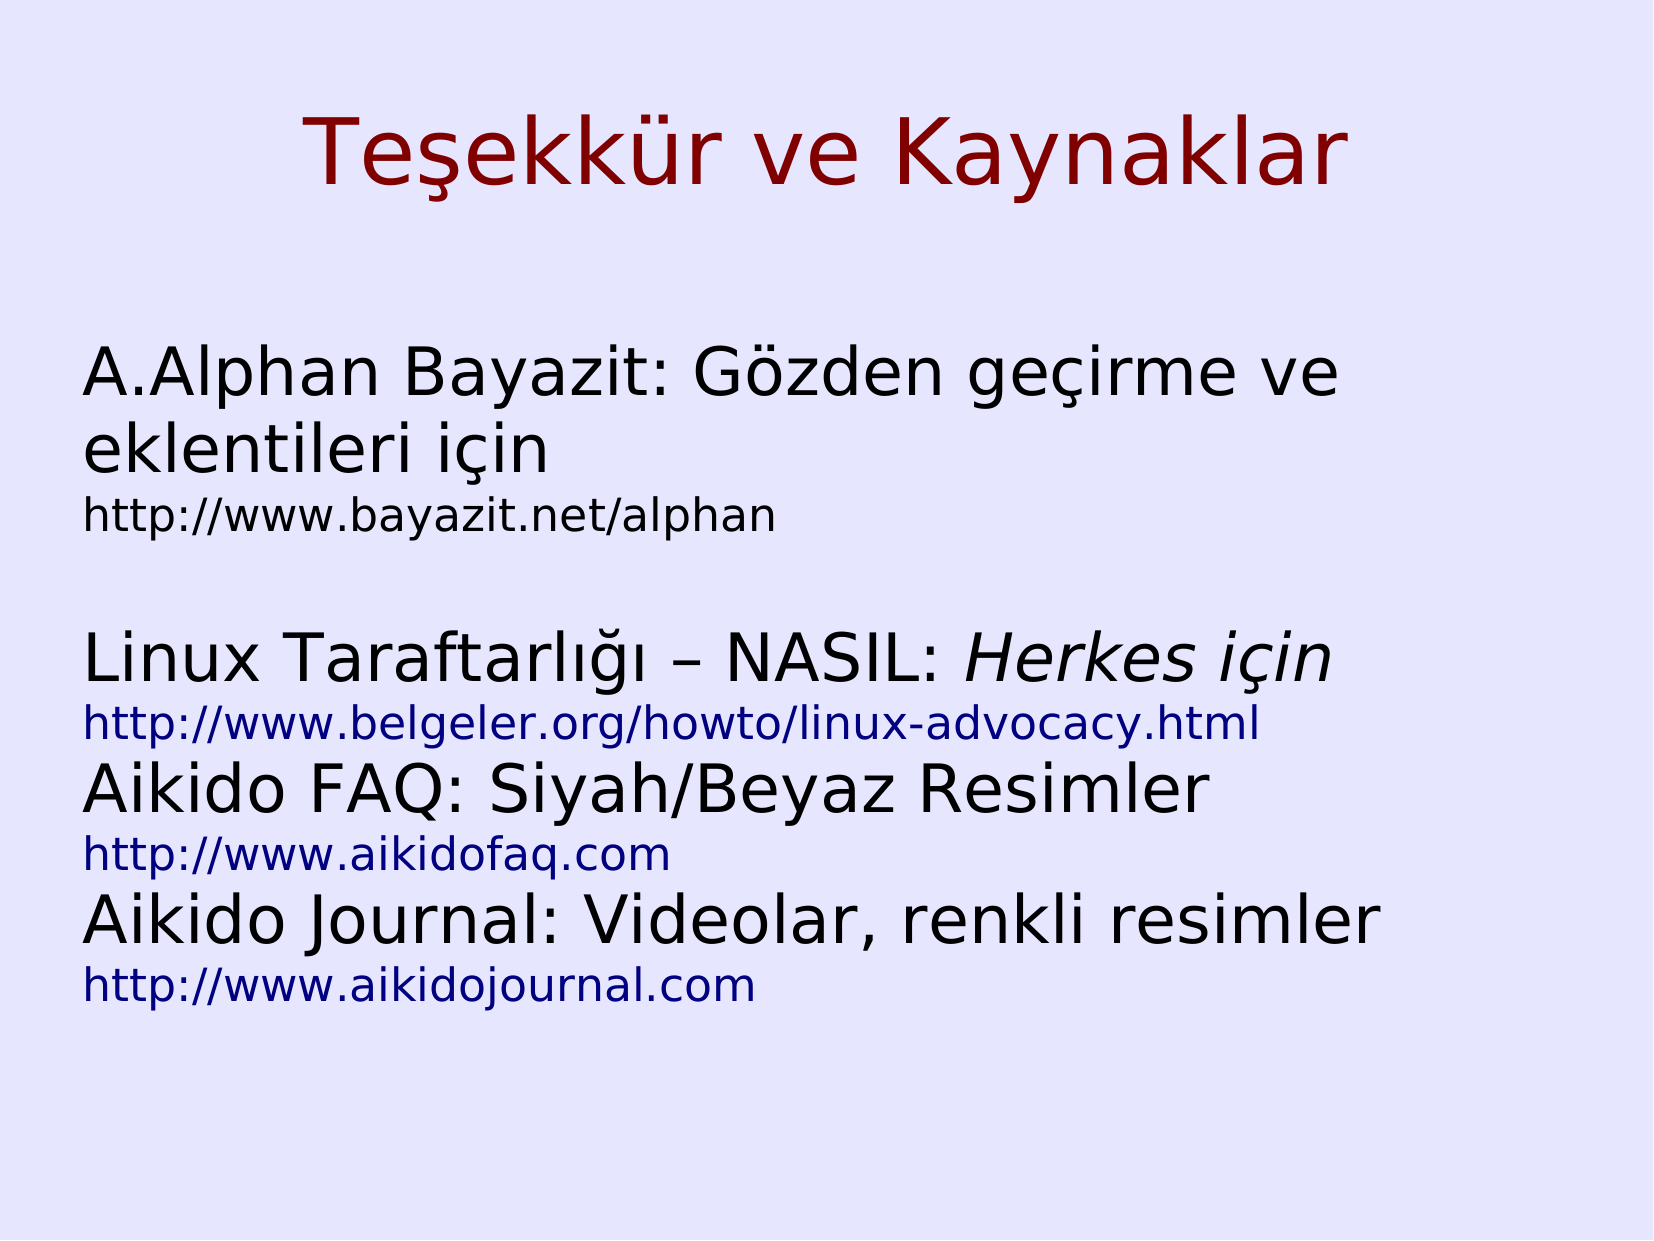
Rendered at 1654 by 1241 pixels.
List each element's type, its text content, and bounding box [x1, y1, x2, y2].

subtitle A.Alphan Bayazit: Gözden geçirme ve eklentileri için http://www.bayazit.net/alphan Linux Taraftarlığı – NASIL: Herkes için http://www.belgeler.org/howto/linux-advocacy.html Aikido FAQ: Siyah/Beyaz Resimler http://www.aikidofaq.com Aikido Journal: Videolar, renkli resimler http://www.aikidojournal.com [82, 290, 1571, 1109]
title Teşekkür ve Kaynaklar [82, 49, 1571, 257]
